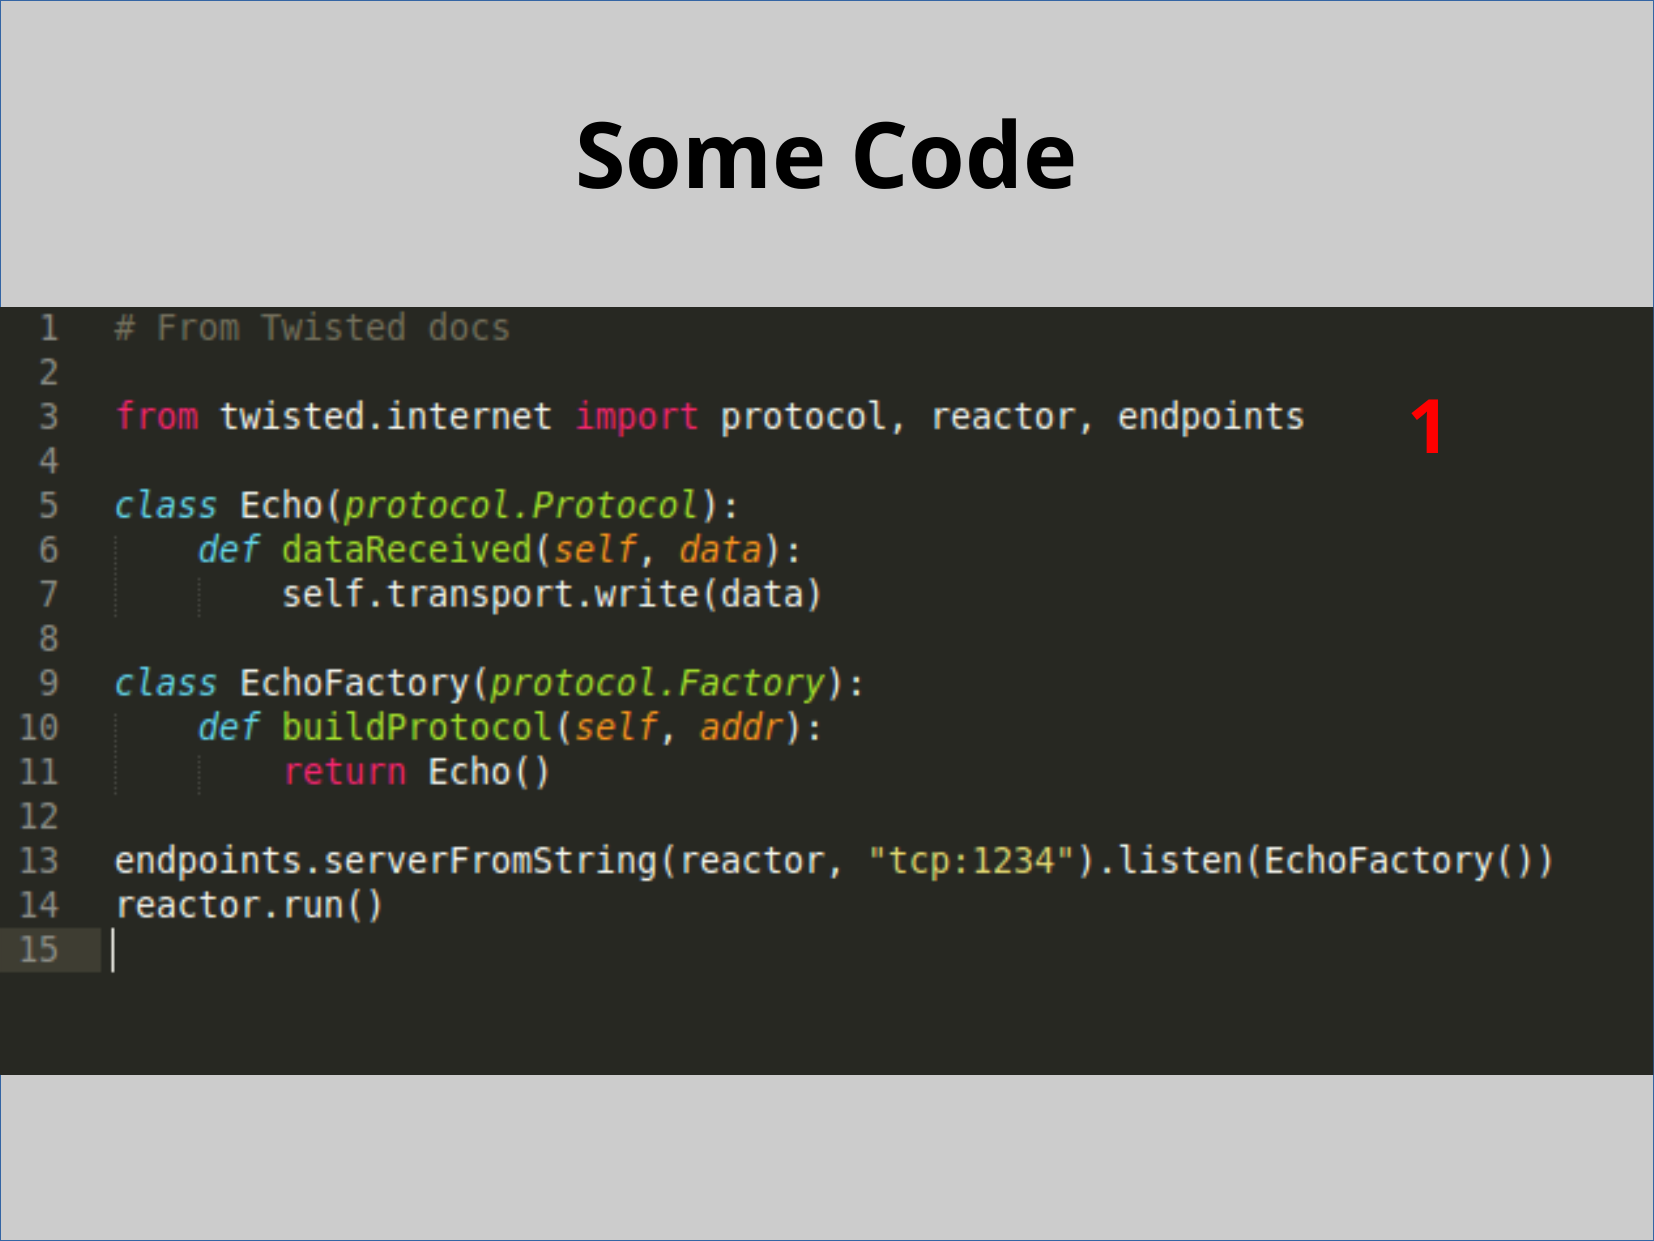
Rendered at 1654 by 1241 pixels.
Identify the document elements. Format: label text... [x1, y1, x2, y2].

text_box [0, 0, 1654, 307]
title Some Code [82, 49, 1571, 257]
text_box 1 [1392, 366, 1465, 466]
picture [0, 307, 1654, 1075]
text_box [0, 1075, 1654, 1241]
